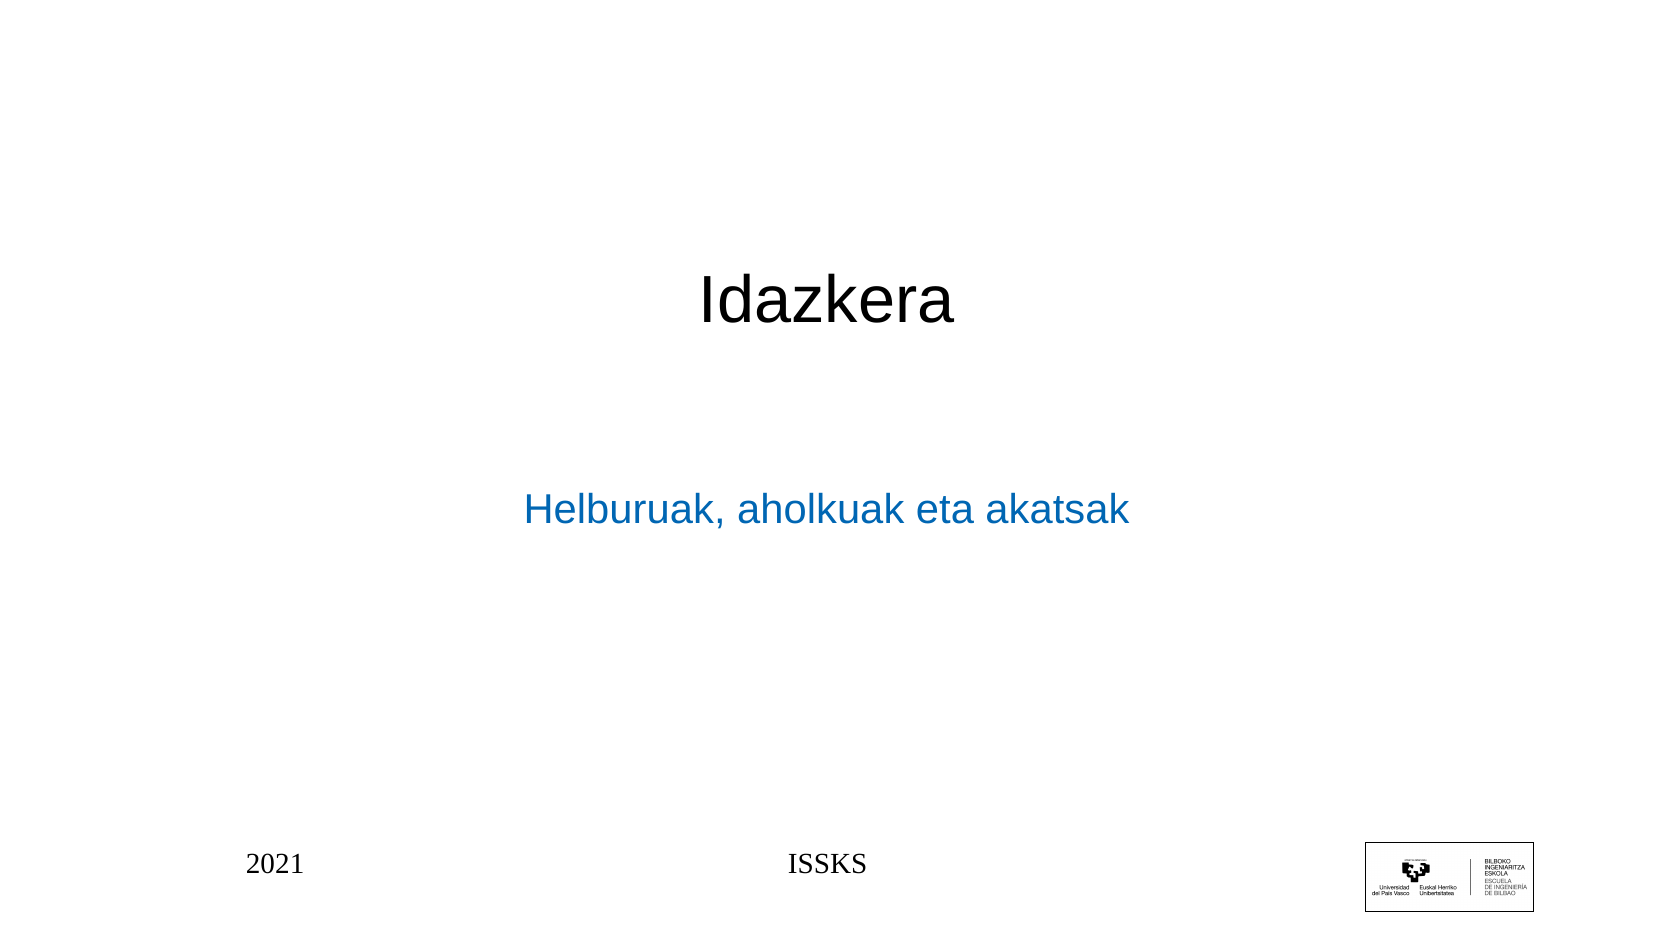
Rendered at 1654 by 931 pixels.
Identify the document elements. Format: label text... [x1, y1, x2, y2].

subtitle Idazkera Helburuak, aholkuak eta akatsak [82, 37, 1571, 757]
picture [1366, 843, 1533, 911]
